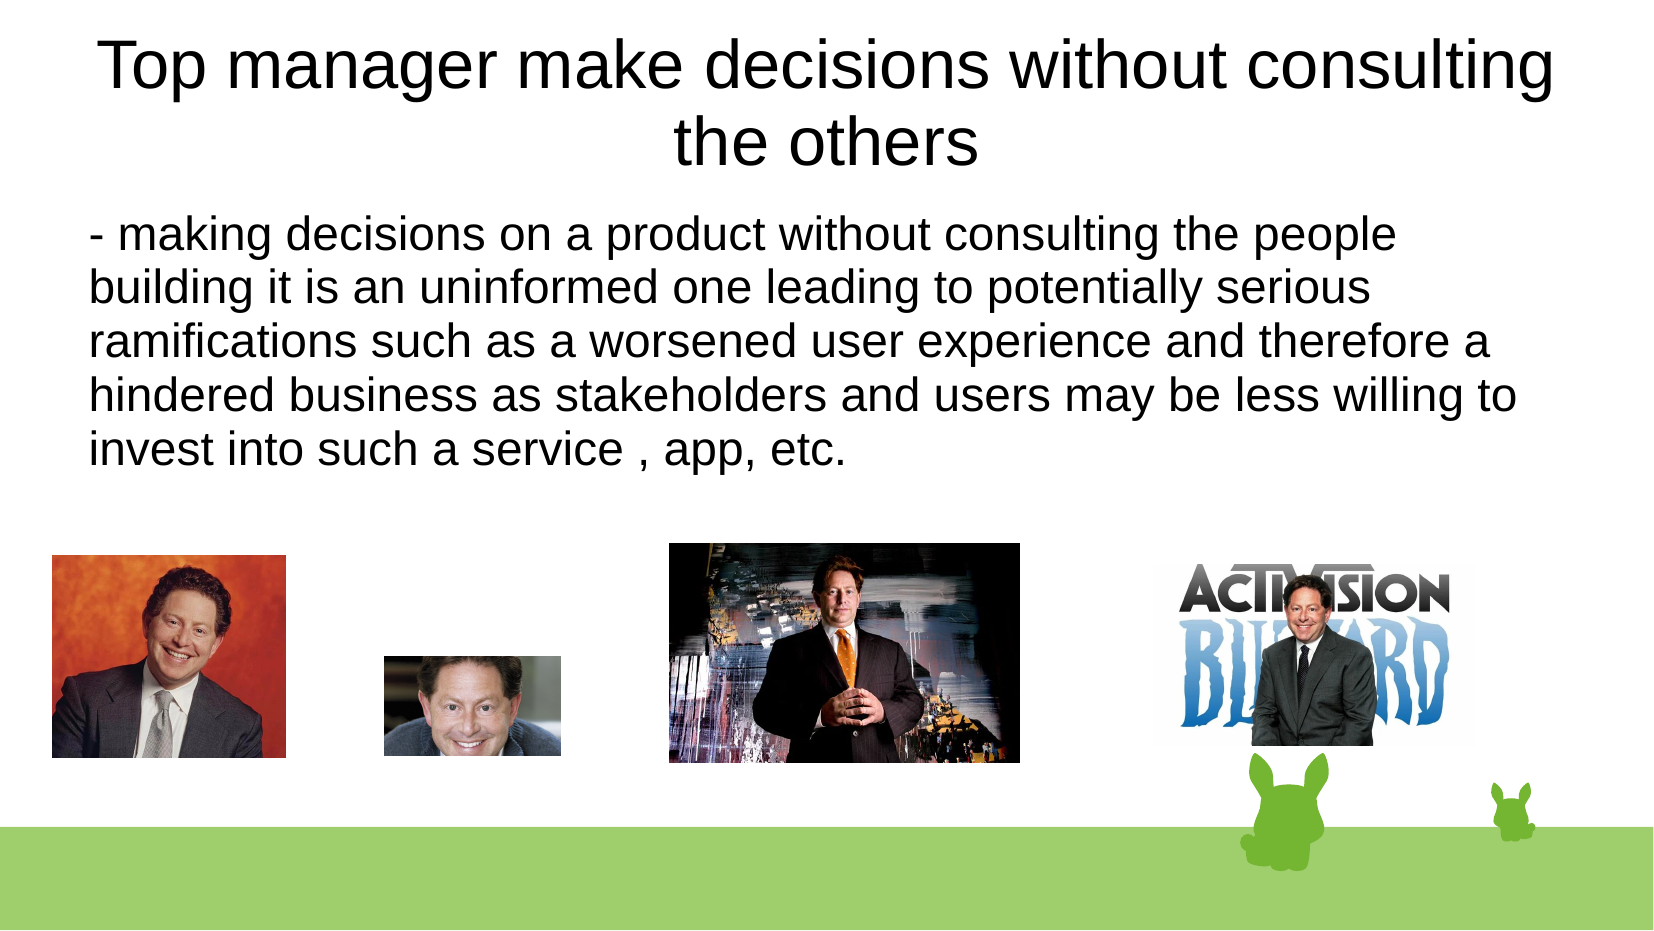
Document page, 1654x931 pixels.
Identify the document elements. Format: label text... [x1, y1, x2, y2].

title Top manager make decisions without consulting the others [88, 26, 1565, 181]
picture [1153, 564, 1475, 746]
list - making decisions on a product without consulting the people building it is an uninformed one leading to potentially serious ramifications such as a worsened user experience and therefore a hindered business as stakeholders and users may be less willing to invest into such a service , app, etc. [88, 206, 1565, 478]
picture [669, 543, 1020, 763]
picture [384, 656, 561, 756]
picture [52, 555, 286, 758]
